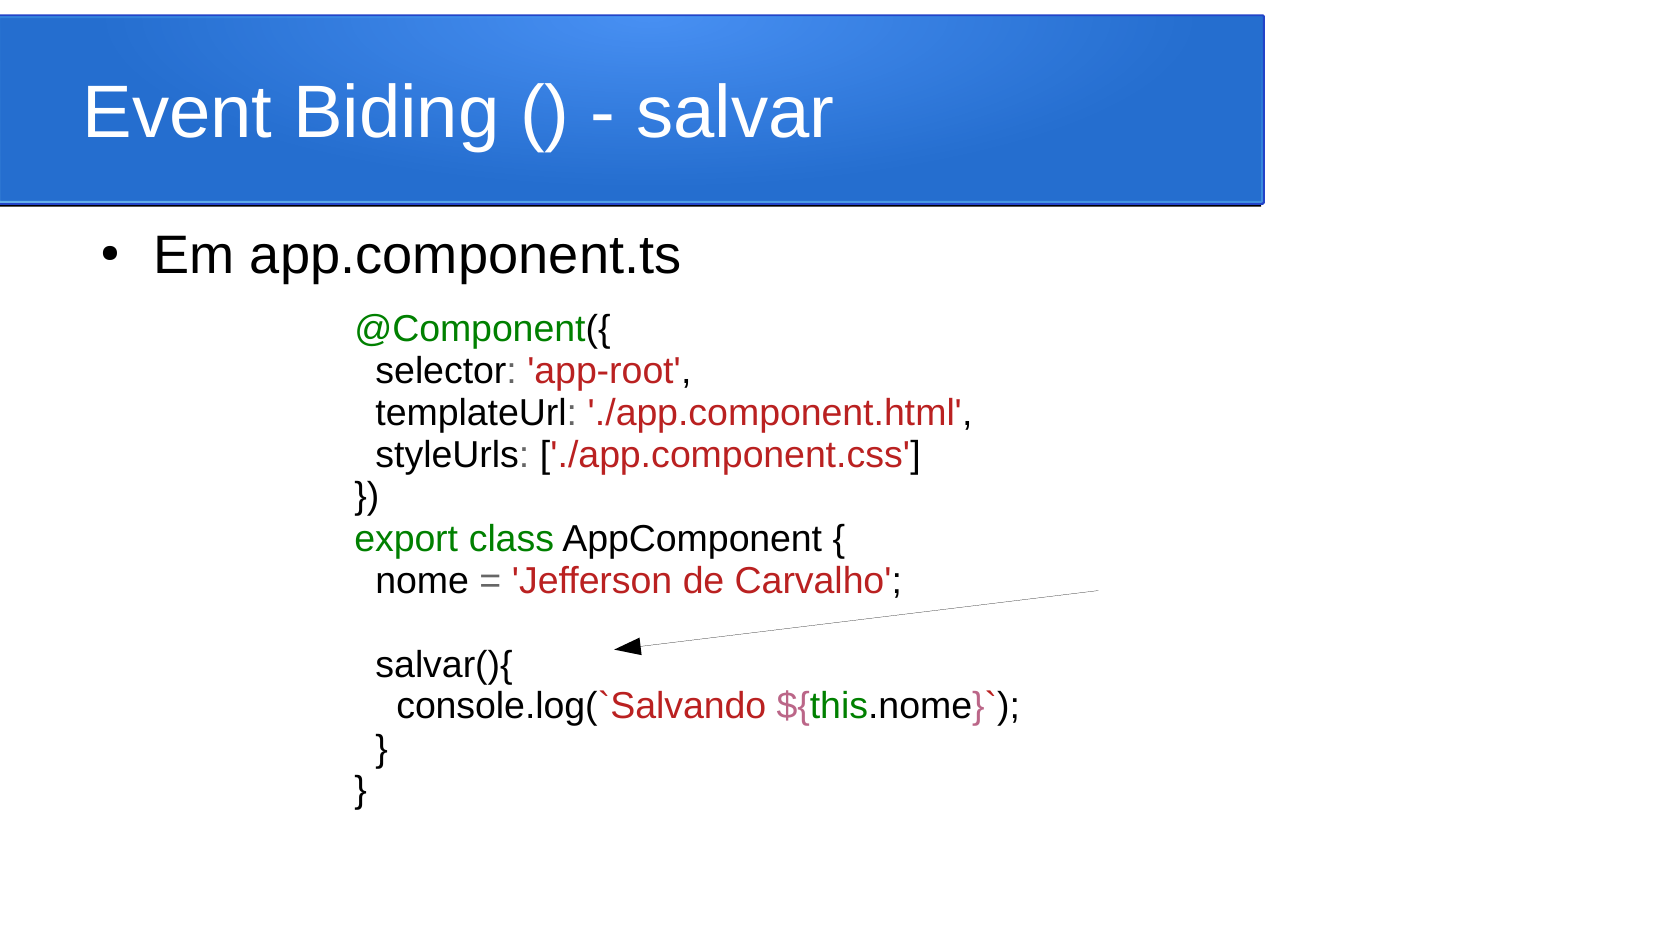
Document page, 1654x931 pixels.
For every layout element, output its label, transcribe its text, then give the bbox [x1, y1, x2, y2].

text_box @Component({ selector: 'app-root', templateUrl: './app.component.html', styleUrls: ['./app.component.css'] }) export class AppComponent { nome = 'Jefferson de Carvalho'; salvar(){ console.log(`Salvando ${this.nome}`); } } [354, 307, 1205, 812]
list Em app.component.ts [82, 224, 1571, 764]
title Event Biding () - salvar [82, 35, 1235, 189]
